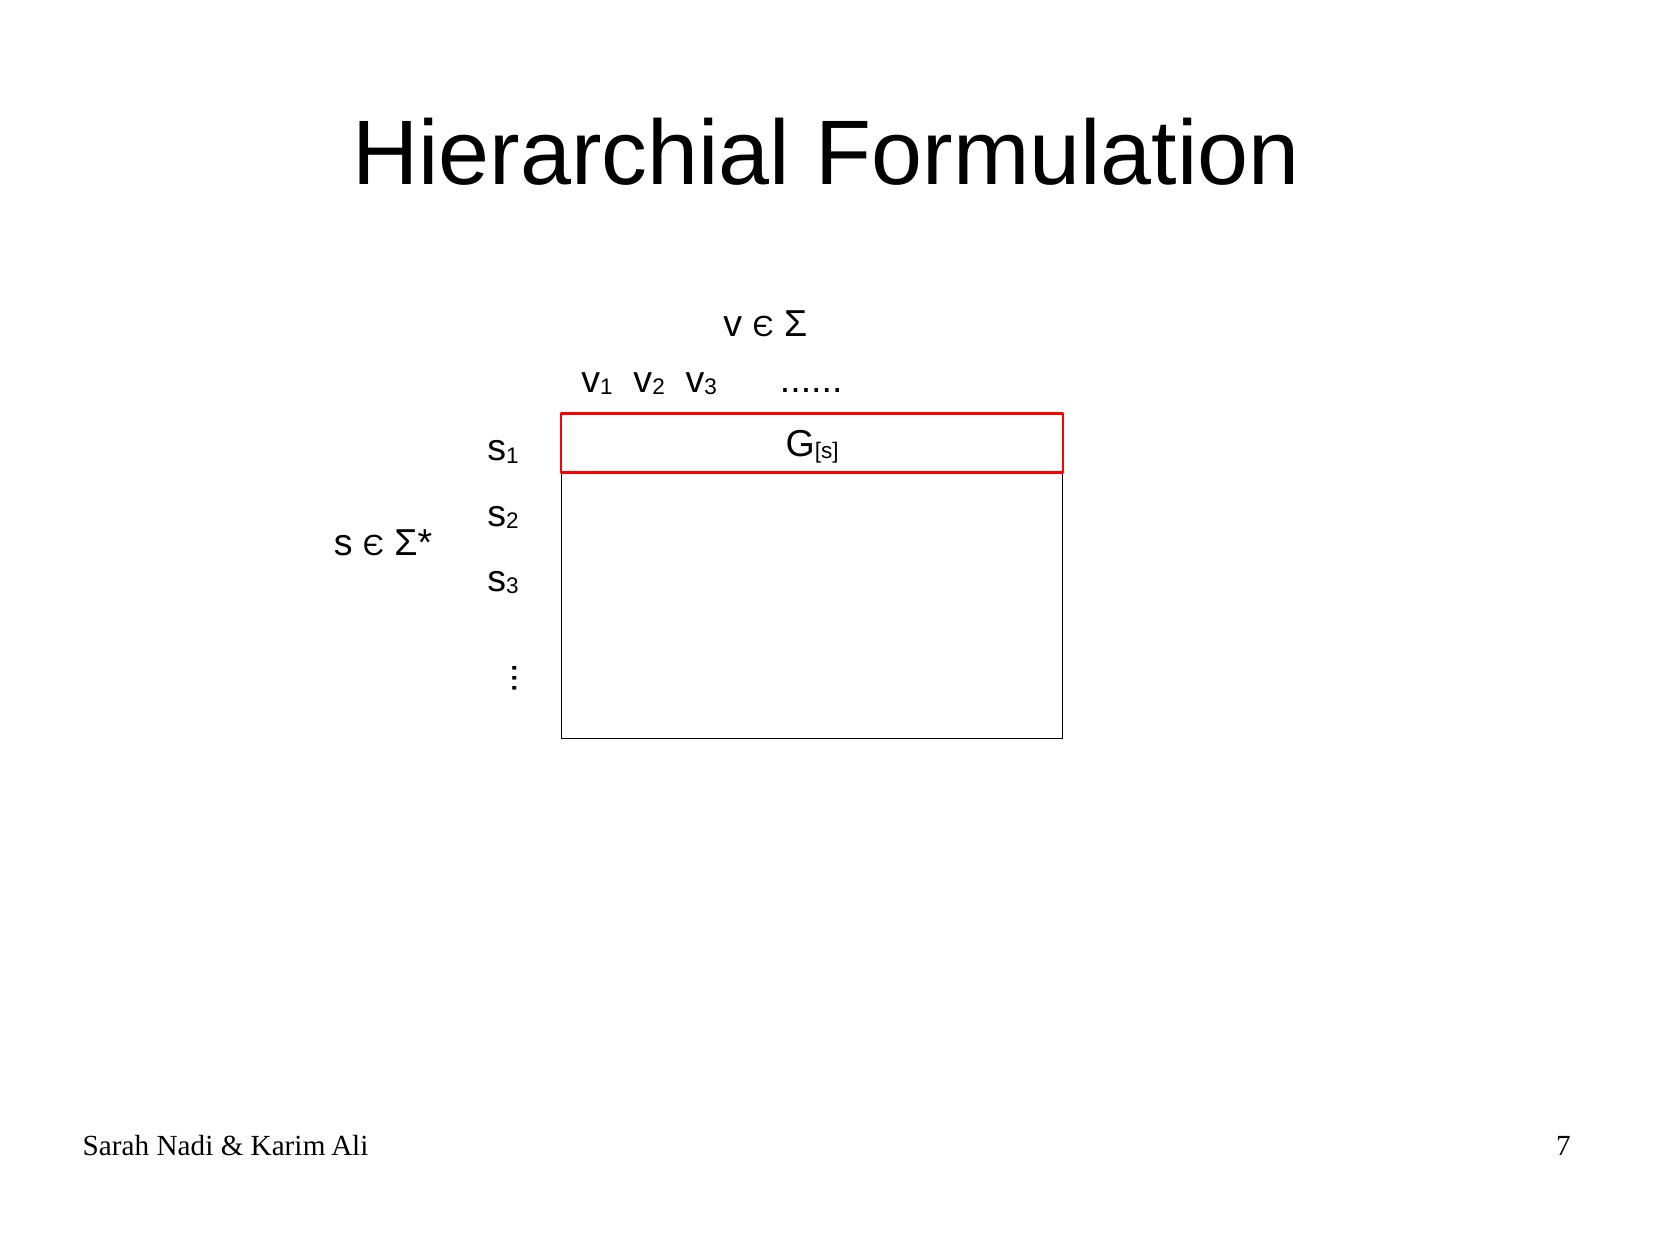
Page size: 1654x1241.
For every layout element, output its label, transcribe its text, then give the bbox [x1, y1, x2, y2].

text_box v Є Σ [708, 295, 823, 353]
text_box s1 s2 s3 [472, 419, 534, 685]
title Hierarchial Formulation [82, 49, 1571, 257]
text_box ... [474, 647, 532, 709]
text_box v1 v2 v3 ...... [566, 350, 1075, 420]
text_box G[s] [561, 413, 1063, 473]
text_box s Є Σ* [318, 513, 448, 571]
